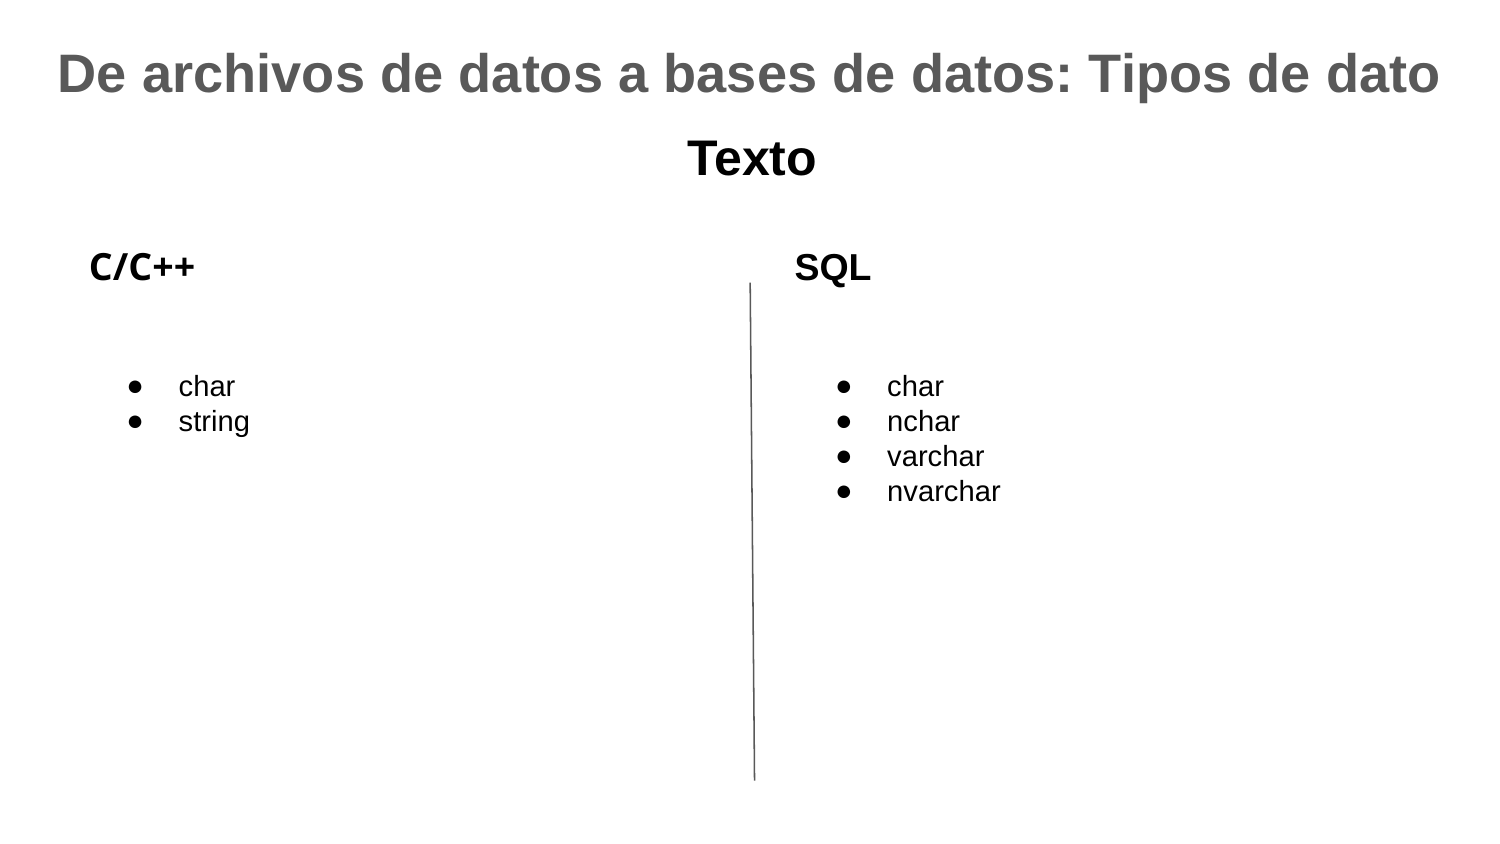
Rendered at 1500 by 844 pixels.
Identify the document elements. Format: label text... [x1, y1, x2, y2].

text_box char string [88, 352, 564, 722]
text_box C/C++ [73, 228, 248, 290]
text_box SQL [779, 228, 913, 290]
text_box char nchar varchar nvarchar [797, 352, 1376, 722]
text_box Texto [57, 110, 1448, 196]
subtitle De archivos de datos a bases de datos: Tipos de dato [0, 23, 1500, 154]
